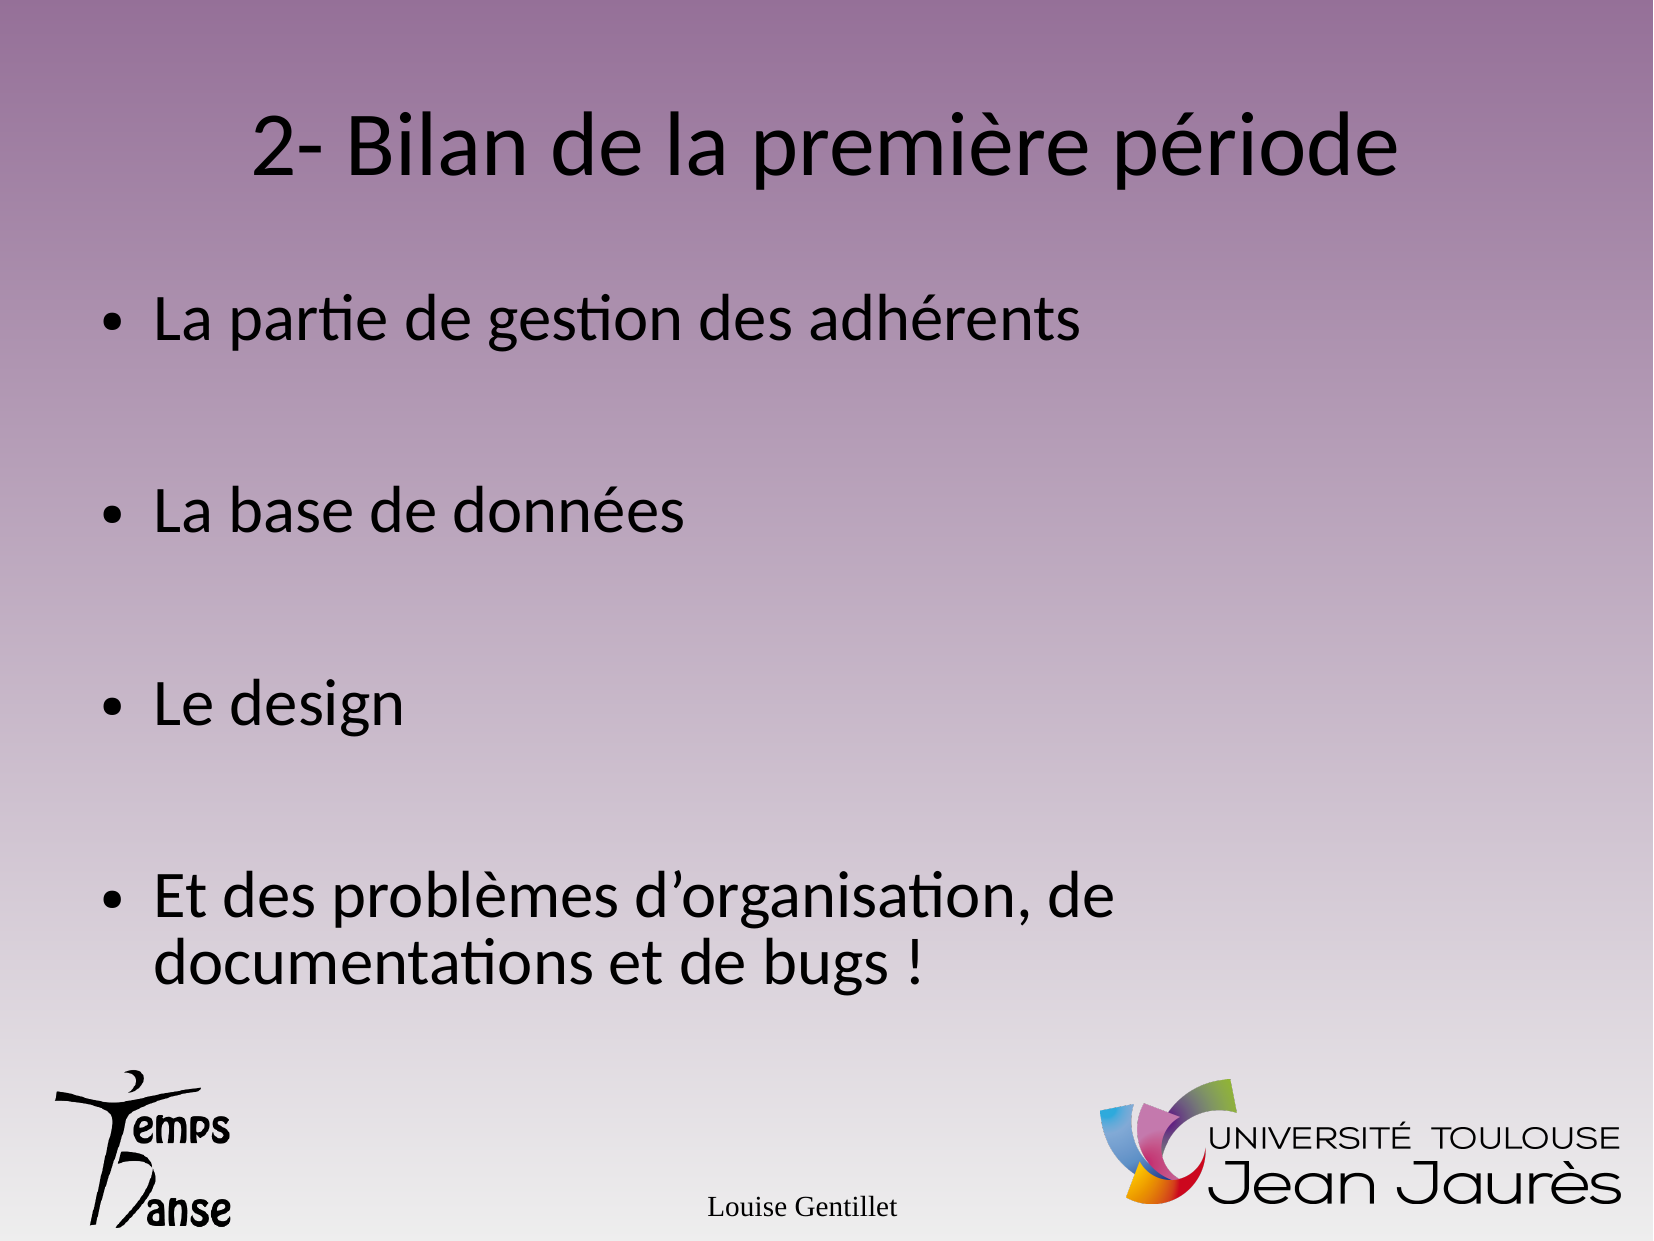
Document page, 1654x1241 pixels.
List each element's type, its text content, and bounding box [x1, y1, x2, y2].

list La partie de gestion des adhérents La base de données Le design Et des problèmes d’organisation, de documentations et de bugs ! [82, 290, 1571, 1036]
title 2- Bilan de la première période [82, 49, 1571, 257]
picture [1100, 1079, 1621, 1204]
picture [0, 1055, 285, 1241]
